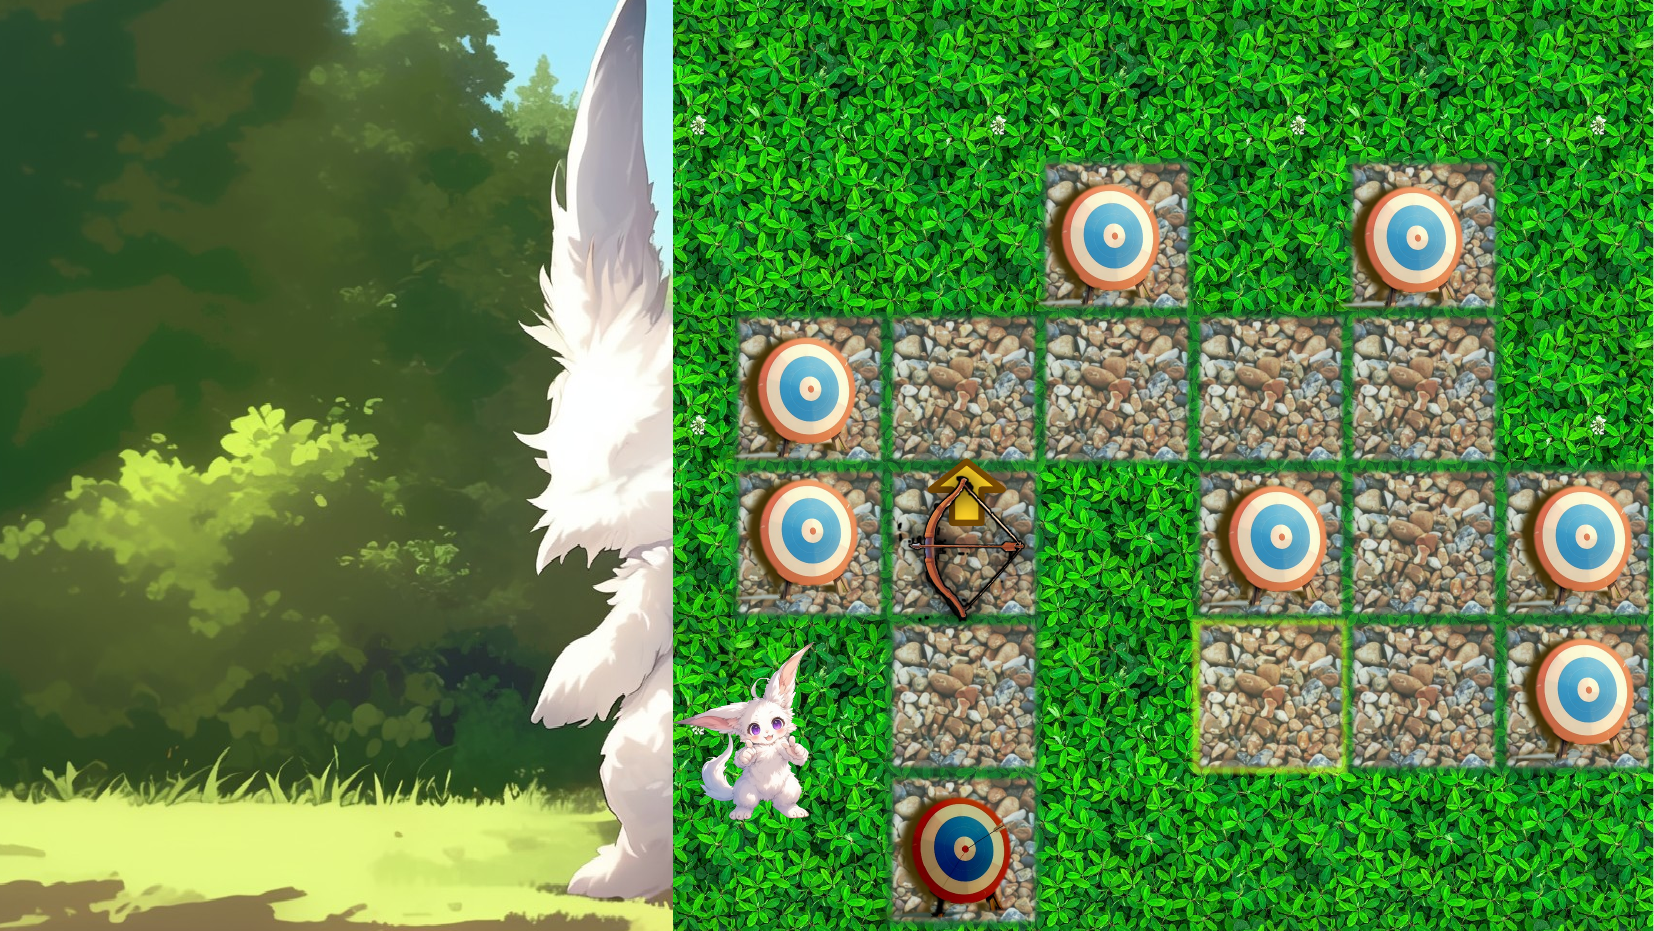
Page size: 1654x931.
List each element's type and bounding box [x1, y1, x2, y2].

text_box [673, 0, 1654, 931]
text_box [890, 315, 1038, 616]
text_box [1169, 162, 1190, 309]
text_box [737, 601, 873, 617]
text_box [1505, 760, 1651, 769]
text_box [1351, 316, 1497, 462]
text_box [1478, 162, 1497, 309]
text_box [1201, 627, 1340, 765]
text_box [1351, 469, 1497, 616]
text_box [890, 623, 1037, 768]
text_box [893, 919, 1037, 923]
text_box [1197, 315, 1344, 457]
picture [0, 0, 854, 931]
picture [1510, 609, 1654, 760]
picture [1036, 155, 1187, 306]
picture [1508, 456, 1654, 607]
picture [1203, 456, 1354, 607]
text_box [1044, 316, 1190, 462]
picture [732, 308, 1024, 622]
text_box [1198, 607, 1344, 616]
text_box [1351, 623, 1497, 769]
picture [1339, 157, 1490, 308]
picture [886, 768, 1037, 919]
